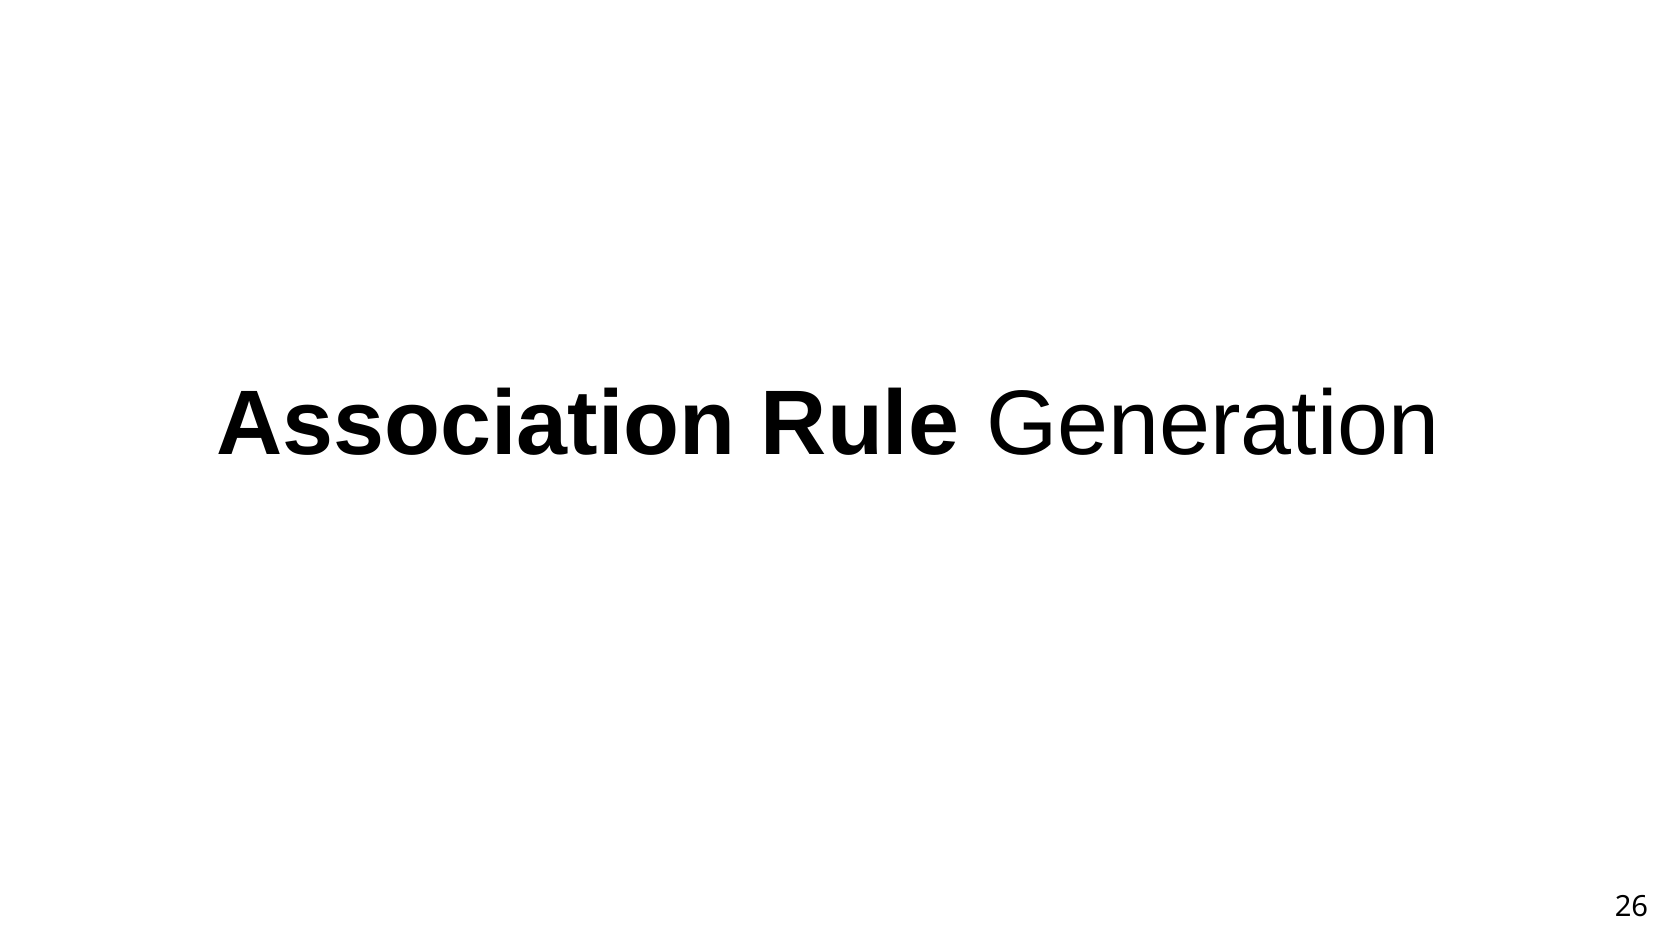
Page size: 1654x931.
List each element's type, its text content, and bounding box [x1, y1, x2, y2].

title Association Rule Generation [0, 320, 1654, 526]
